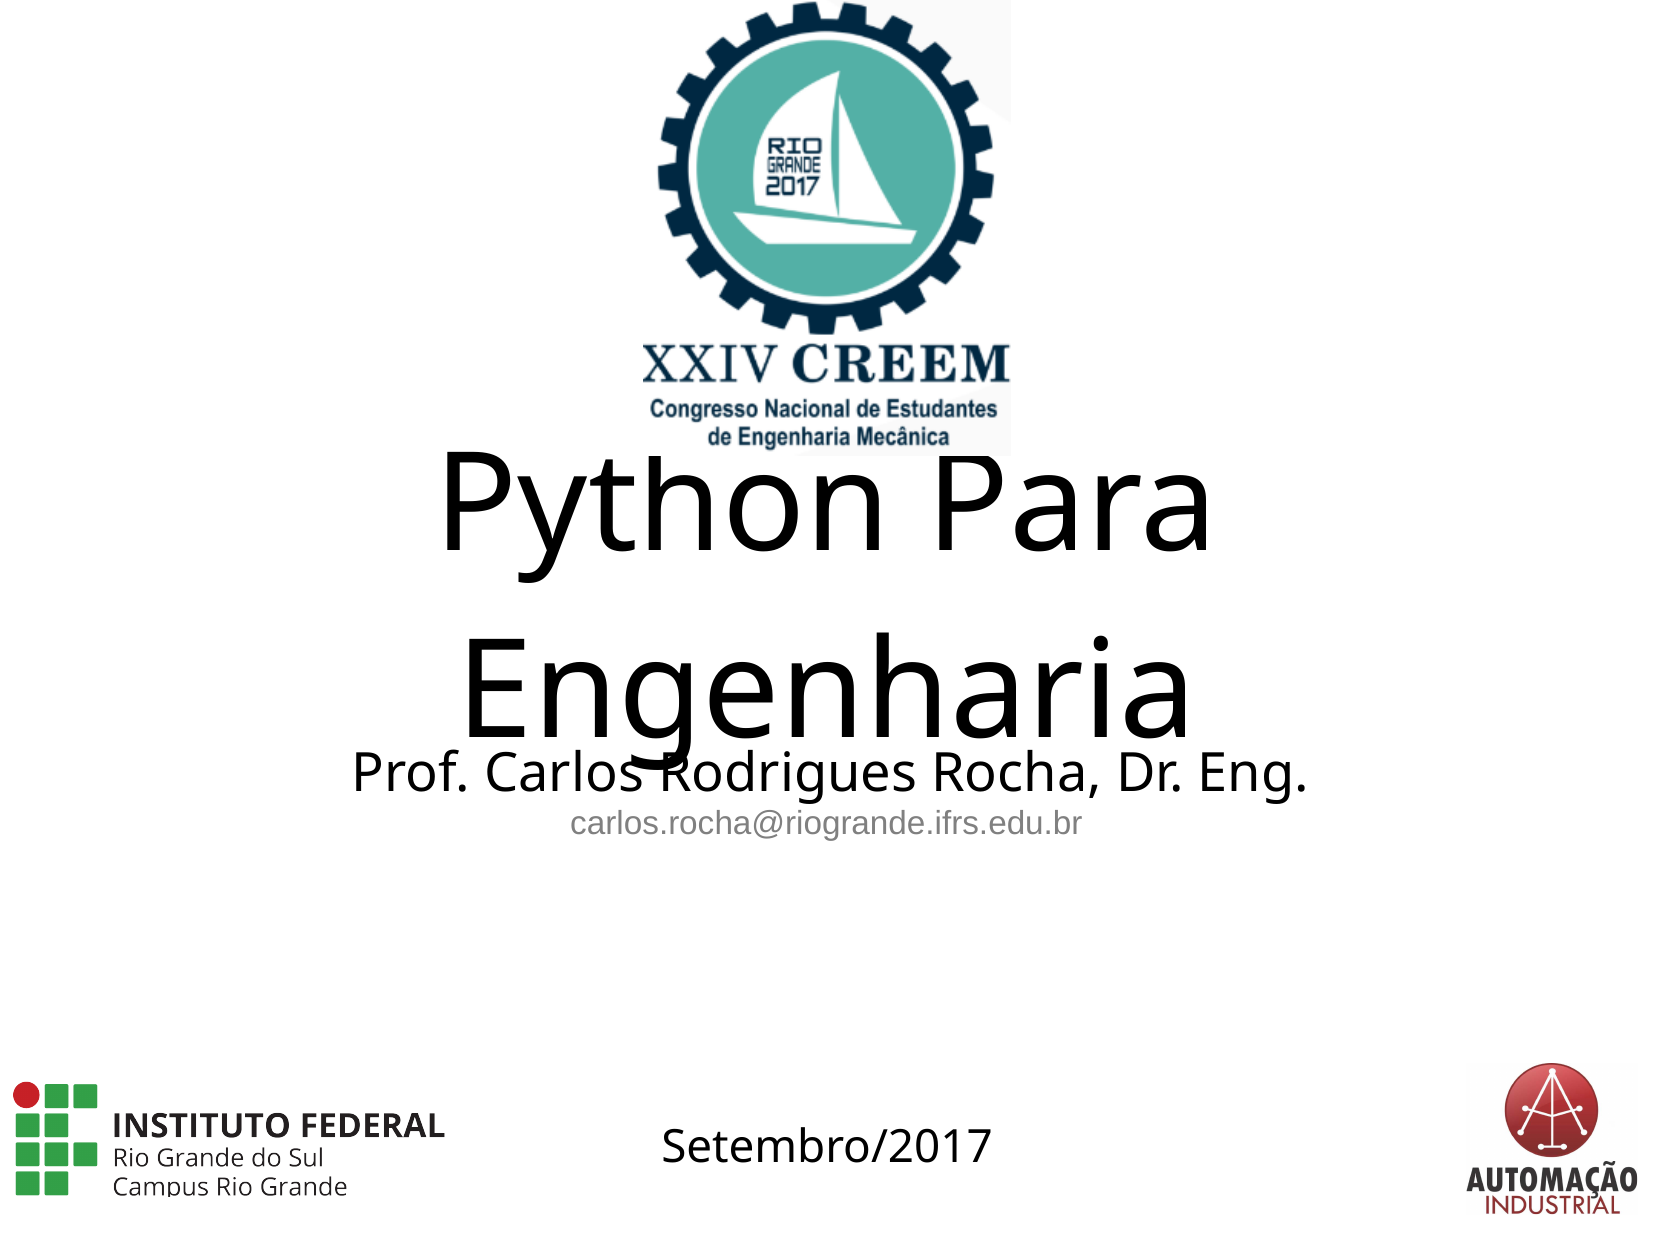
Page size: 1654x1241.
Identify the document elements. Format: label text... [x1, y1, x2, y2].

picture [1465, 1062, 1638, 1215]
text_box carlos.rocha@riogrande.ifrs.edu.br [555, 797, 1099, 850]
text_box Prof. Carlos Rodrigues Rocha, Dr. Eng. [336, 726, 1317, 803]
picture [11, 1080, 447, 1197]
text_box Setembro/2017 [646, 1105, 1007, 1173]
picture [643, 0, 1011, 456]
subtitle Python Para Engenharia [59, 460, 1595, 721]
